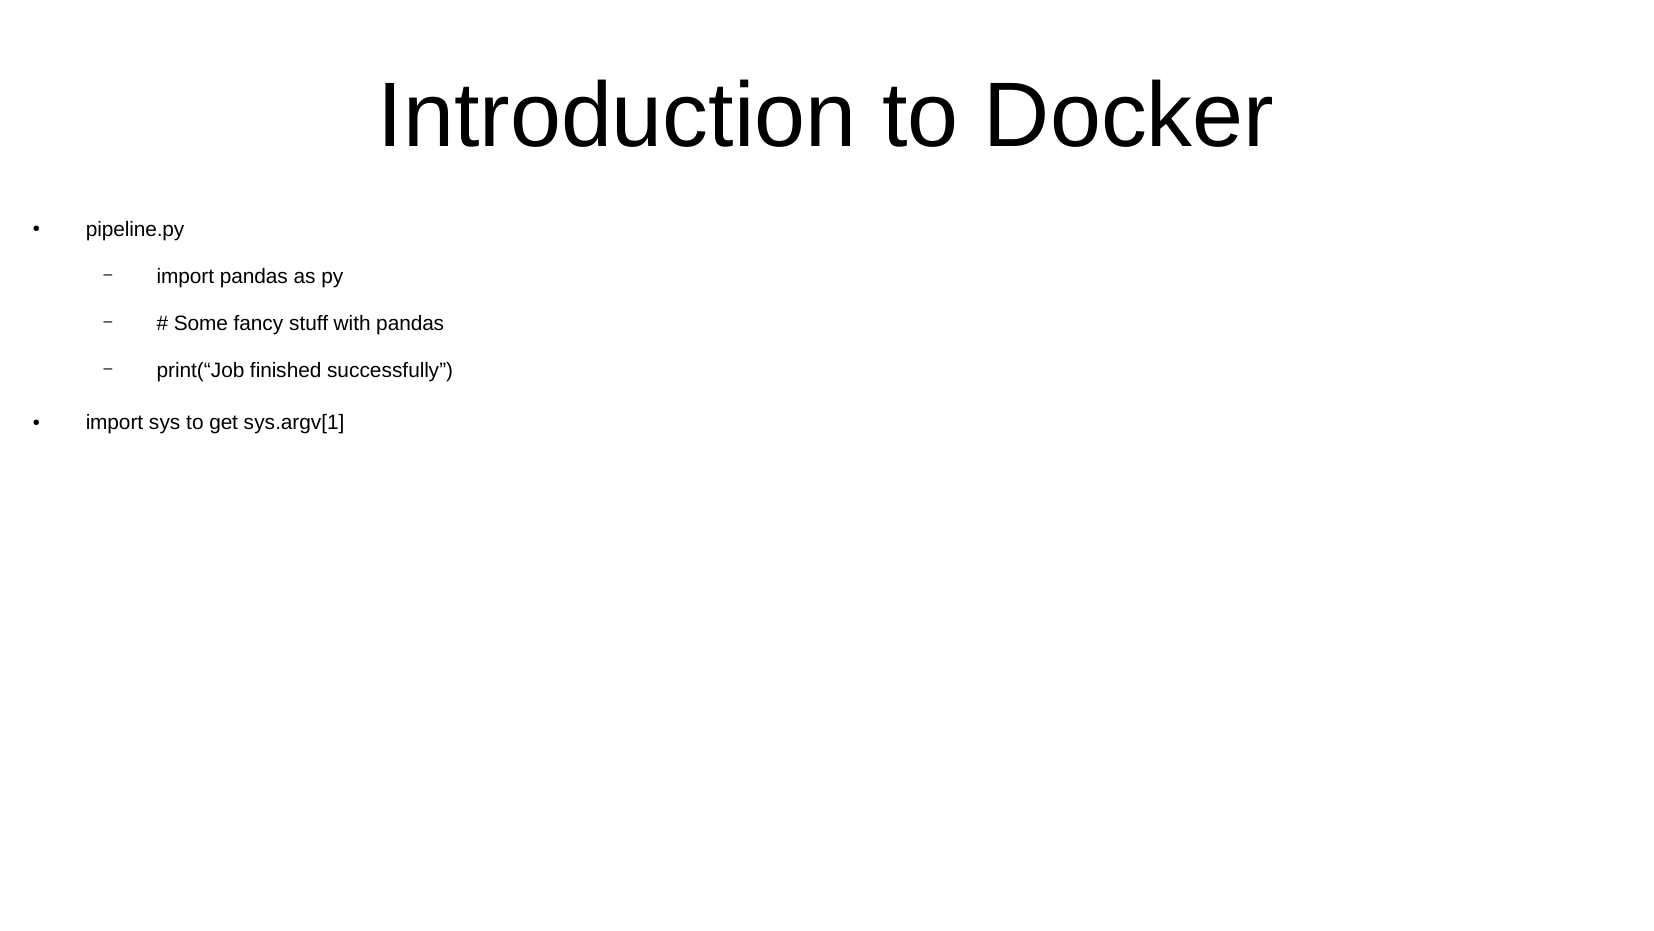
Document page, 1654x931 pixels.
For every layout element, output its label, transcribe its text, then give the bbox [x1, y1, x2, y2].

list pipeline.py import pandas as py # Some fancy stuff with pandas print(“Job finished successfully”) import sys to get sys.argv[1] [15, 217, 1571, 916]
title Introduction to Docker [82, 37, 1571, 193]
